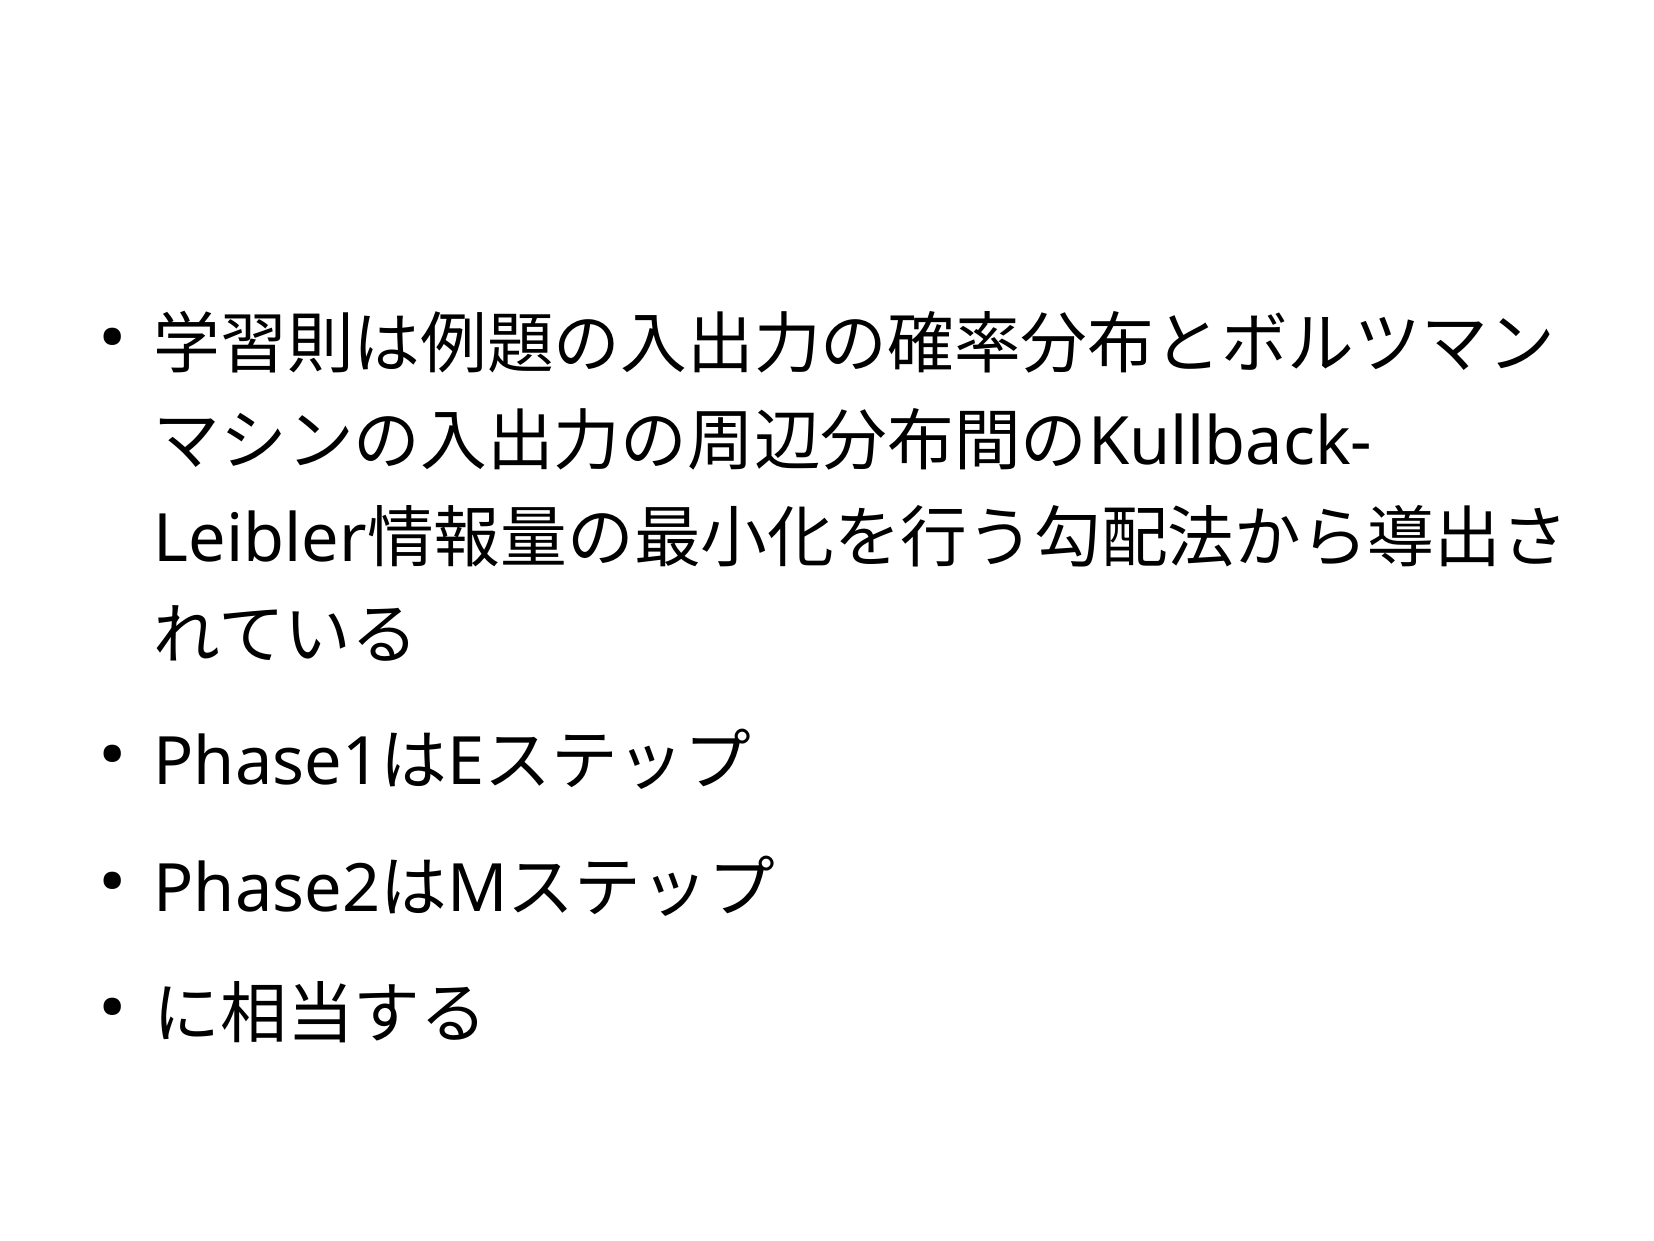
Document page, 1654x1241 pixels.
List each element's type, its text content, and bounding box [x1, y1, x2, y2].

list 学習則は例題の入出力の確率分布とボルツマンマシンの入出力の周辺分布間のKullback-Leibler情報量の最小化を行う勾配法から導出されている Phase1はEステップ Phase2はMステップ に相当する [82, 290, 1571, 1109]
